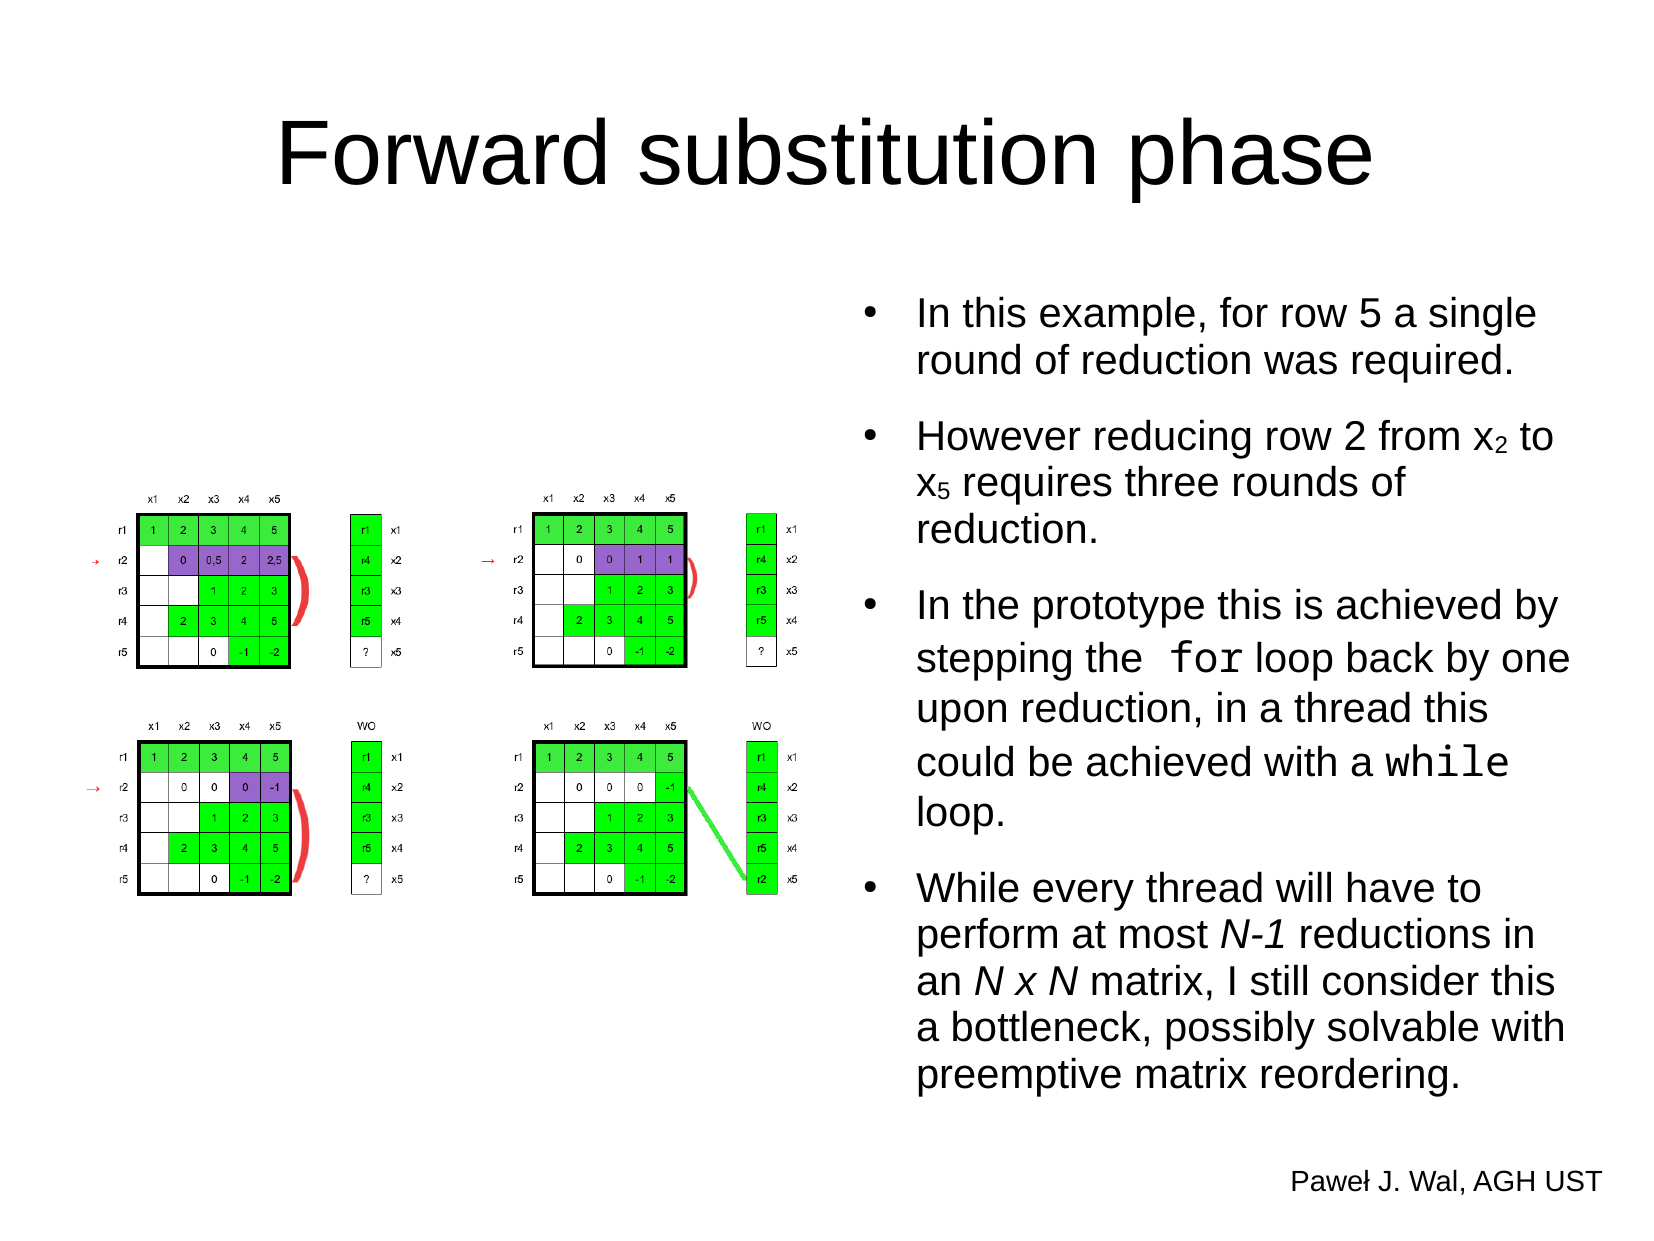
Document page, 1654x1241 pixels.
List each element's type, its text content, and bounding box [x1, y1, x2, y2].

text_box Paweł J. Wal, AGH UST [1275, 1157, 1627, 1205]
list In this example, for row 5 a single round of reduction was required. However reducing row 2 from x2 to x5 requires three rounds of reduction. In the prototype this is achieved by stepping the for loop back by one upon reduction, in a thread this could be achieved with a while loop. While every thread will have to perform at most N-1 reductions in an N x N matrix, I still consider this a bottleneck, possibly solvable with preemptive matrix reordering. [845, 290, 1572, 1112]
title Forward substitution phase [82, 49, 1571, 257]
picture [82, 486, 809, 912]
